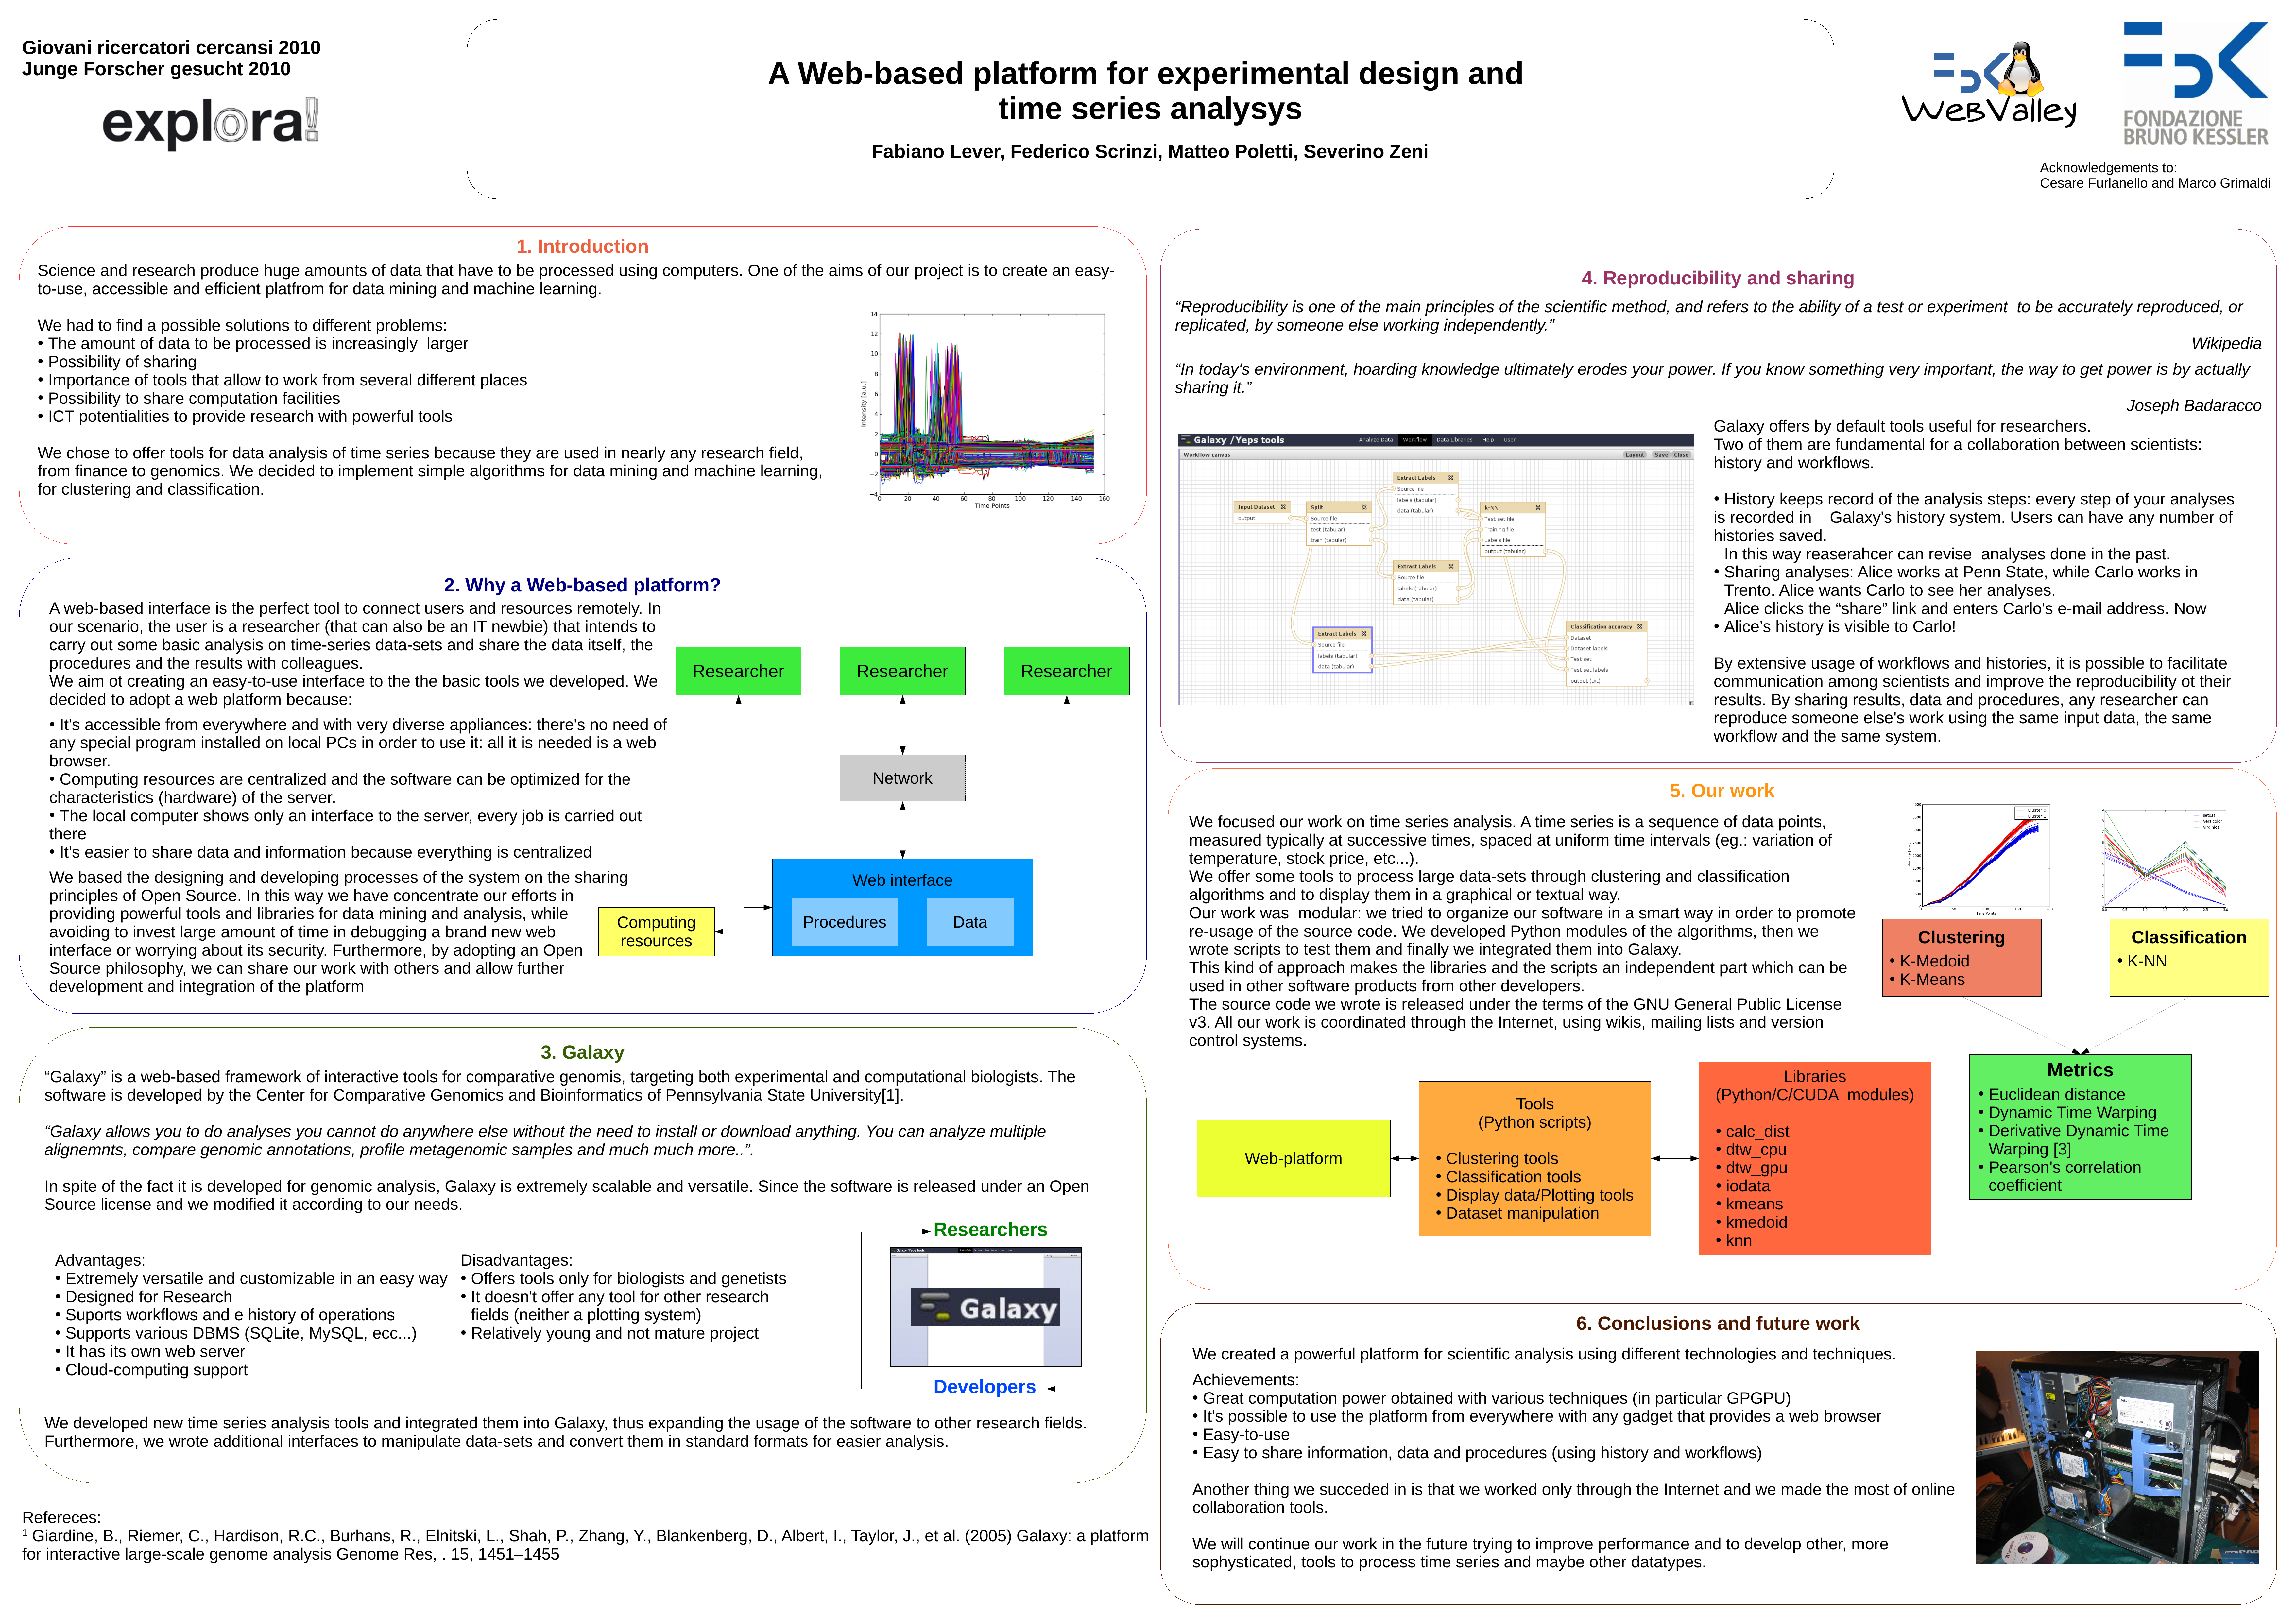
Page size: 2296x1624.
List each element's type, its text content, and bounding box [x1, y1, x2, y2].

text_box Advantages: Extremely versatile and customizable in an easy way Designed for Research Suports workflows and e history of operations Supports various DBMS (SQLite, MySQL, ecc...) It has its own web server Cloud-computing support [48, 1238, 454, 1392]
text_box Clustering K-Medoid K-Means [1882, 919, 2042, 997]
text_box 4. Reproducibility and sharing “Reproducibility is one of the main principles of the scientific method, and refers to the ability of a test or experiment to be accurately reproduced, or replicated, by someone else working independently.” Wikipedia “In today's environment, hoarding knowledge ultimately erodes your power. If you know something very important, the way to get power is by actually sharing it.” Joseph Badaracco [1160, 229, 2277, 763]
picture [1902, 39, 2076, 128]
text_box Researcher [684, 647, 801, 695]
text_box Researchers [931, 1216, 1056, 1247]
text_box Giovani ricercatori cercansi 2010 Junge Forscher gesucht 2010 [19, 34, 459, 102]
picture [844, 291, 1134, 517]
text_box Tools (Python scripts) Clustering tools Classification tools Display data/Plotting tools Dataset manipulation [1419, 1081, 1651, 1236]
text_box Developers [931, 1374, 1047, 1404]
text_box Acknowledgements to: Cesare Furlanello and Marco Grimaldi [2037, 158, 2279, 193]
text_box Network [840, 755, 966, 801]
text_box 3. Galaxy “Galaxy” is a web-based framework of interactive tools for comparative genomis, targeting both experimental and computational biologists. The software is developed by the Center for Comparative Genomics and Bioinformatics of Pennsylvania State University[1]. “Galaxy allows you to do analyses you cannot do anywhere else without the need to install or download anything. You can analyze multiple alignemnts, compare genomic annotations, profile metagenomic samples and much much more..”. In spite of the fact it is developed for genomic analysis, Galaxy is extremely scalable and versatile. Since the software is released under an Open Source license and we modified it according to our needs. We developed new time series analysis tools and integrated them into Galaxy, thus expanding the usage of the software to other research fields. Furthermore, we wrote additional interfaces to manipulate data-sets and convert them in standard formats for easier analysis. [19, 1027, 1147, 1483]
text_box We focused our work on time series analysis. A time series is a sequence of data points, measured typically at successive times, spaced at uniform time intervals (eg.: variation of temperature, stock price, etc...). We offer some tools to process large data-sets through clustering and classification algorithms and to display them in a graphical or textual way. Our work was modular: we tried to organize our software in a smart way in order to promote re-usage of the source code. We developed Python modules of the algorithms, then we wrote scripts to test them and finally we integrated them into Galaxy. This kind of approach makes the libraries and the scripts an independent part which can be used in other software products from other developers. The source code we wrote is released under the terms of the GNU General Public License v3. All our work is coordinated through the Internet, using wikis, mailing lists and version control systems. [1186, 810, 1862, 1052]
text_box Data [927, 898, 1014, 946]
text_box Web interface [772, 859, 1033, 956]
picture [102, 96, 338, 156]
text_box Refereces: 1 Giardine, B., Riemer, C., Hardison, R.C., Burhans, R., Elnitski, L., Shah, P., Zhang, Y., Blankenberg, D., Albert, I., Taylor, J., et al. (2005) Galaxy: a platform for interactive large-scale genome analysis Genome Res, . 15, 1451–1455 [19, 1506, 1174, 1620]
picture [2124, 22, 2269, 145]
text_box Researcher [840, 647, 966, 695]
picture [1178, 434, 1694, 705]
text_box Classification K-NN [2110, 919, 2269, 997]
text_box Libraries (Python/C/CUDA modules) calc_dist dtw_cpu dtw_gpu iodata kmeans kmedoid knn [1699, 1062, 1931, 1255]
text_box A Web-based platform for experimental design and time series analysys Fabiano Lever, Federico Scrinzi, Matteo Poletti, Severino Zeni [467, 19, 1834, 199]
text_box 1. Introduction Science and research produce huge amounts of data that have to be processed using computers. One of the aims of our project is to create an easy-to-use, accessible and efficient platfrom for data mining and machine learning. We had to find a possible solutions to different problems: The amount of data to be processed is increasingly larger Possibility of sharing Importance of tools that allow to work from several different places Possibility to share computation facilities ICT potentialities to provide research with powerful tools We chose to offer tools for data analysis of time series because they are used in nearly any research field, from finance to genomics. We decided to implement simple algorithms for data mining and machine learning, for clustering and classification. [19, 226, 1147, 544]
picture [1976, 1351, 2259, 1564]
text_box 2. Why a Web-based platform? [19, 558, 1147, 1014]
text_box 5. Our work [1168, 768, 2277, 1290]
text_box Web-platform [1197, 1120, 1391, 1197]
text_box Computing resources [598, 907, 715, 956]
text_box A web-based interface is the perfect tool to connect users and resources remotely. In our scenario, the user is a researcher (that can also be an IT newbie) that intends to carry out some basic analysis on time-series data-sets and share the data itself, the procedures and the results with colleagues. We aim ot creating an easy-to-use interface to the the basic tools we developed. We decided to adopt a web platform because: It's accessible from everywhere and with very diverse appliances: there's no need of any special program installed on local PCs in order to use it: all it is needed is a web browser. Computing resources are centralized and the software can be optimized for the characteristics (hardware) of the server. The local computer shows only an interface to the server, every job is carried out there It's easier to share data and information because everything is centralized We based the designing and developing processes of the system on the sharing principles of Open Source. In this way we have concentrate our efforts in providing powerful tools and libraries for data mining and analysis, while avoiding to invest large amount of time in debugging a brand new web interface or worrying about its security. Furthermore, by adopting an Open Source philosophy, we can share our work with others and allow further development and integration of the platform [46, 597, 684, 998]
text_box Metrics Euclidean distance Dynamic Time Warping Derivative Dynamic Time Warping [3] Pearson's correlation coefficient [1969, 1054, 2192, 1200]
picture [891, 1248, 1081, 1366]
text_box We created a powerful platform for scientific analysis using different technologies and techniques. Achievements: Great computation power obtained with various techniques (in particular GPGPU) It's possible to use the platform from everywhere with any gadget that provides a web browser Easy-to-use Easy to share information, data and procedures (using history and workflows) Another thing we succeded in is that we worked only through the Internet and we made the most of online collaboration tools. We will continue our work in the future trying to improve performance and to develop other, more sophysticated, tools to process time series and maybe other datatypes. [1189, 1342, 1979, 1574]
text_box Researcher [1004, 647, 1130, 695]
text_box Procedures [792, 898, 898, 946]
text_box Galaxy offers by default tools useful for researchers. Two of them are fundamental for a collaboration between scientists: history and workflows. History keeps record of the analysis steps: every step of your analyses is recorded in Galaxy's history system. Users can have any number of histories saved. In this way reaserahcer can revise analyses done in the past. Sharing analyses: Alice works at Penn State, while Carlo works in Trento. Alice wants Carlo to see her analyses. Alice clicks the “share” link and enters Carlo's e-mail address. Now Alice’s history is visible to Carlo! By extensive usage of workflows and histories, it is possible to facilitate communication among scientists and improve the reproducibility ot their results. By sharing results, data and procedures, any researcher can reproduce someone else's work using the same input data, the same workflow and the same system. [1711, 396, 2252, 748]
text_box 6. Conclusions and future work [1160, 1303, 2277, 1605]
text_box Disadvantages: Offers tools only for biologists and genetists It doesn't offer any tool for other research fields (neither a plotting system) Relatively young and not mature project [454, 1238, 801, 1392]
